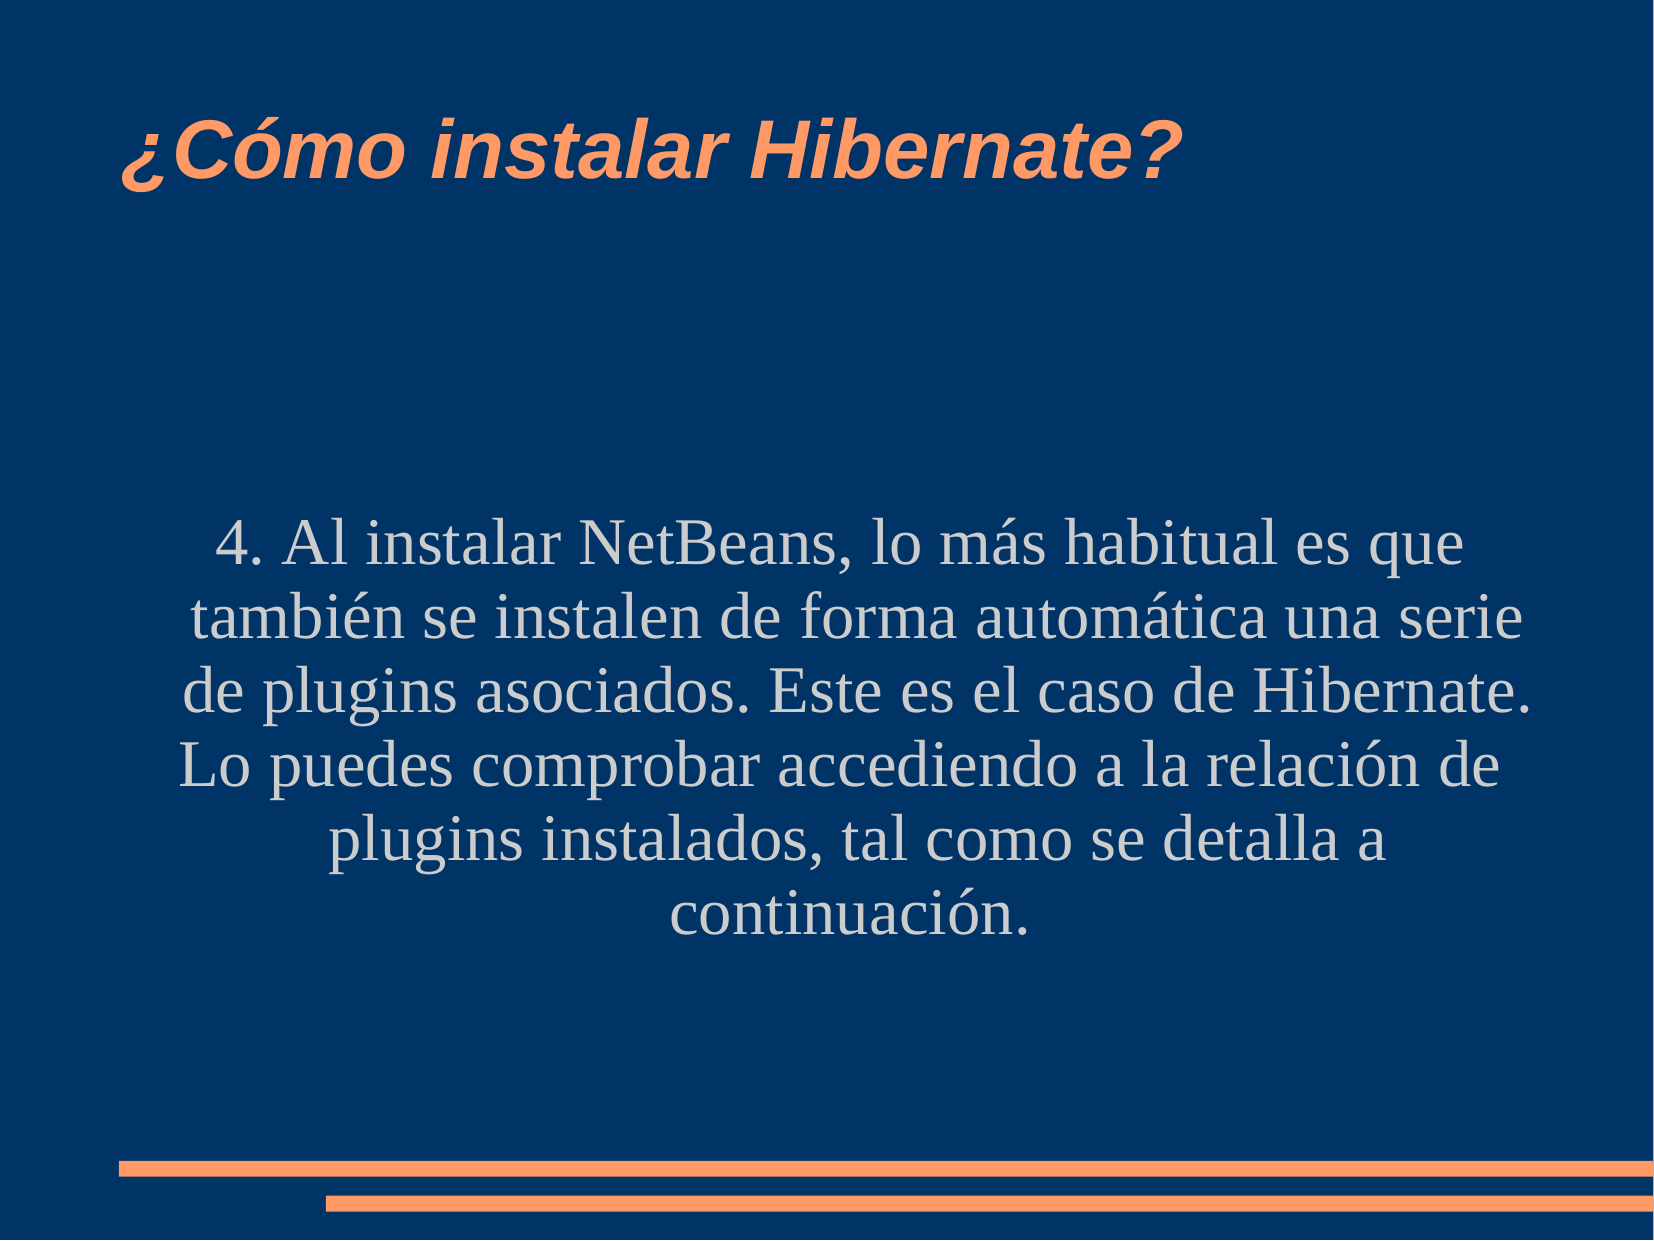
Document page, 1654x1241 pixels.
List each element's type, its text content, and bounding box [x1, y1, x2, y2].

subtitle 4. Al instalar NetBeans, lo más habitual es que también se instalen de forma automática una serie de plugins asociados. Este es el caso de Hibernate. Lo puedes comprobar accediendo a la relación de plugins instalados, tal como se detalla a continuación. [121, 329, 1561, 1125]
title ¿Cómo instalar Hibernate? [121, 53, 1534, 246]
